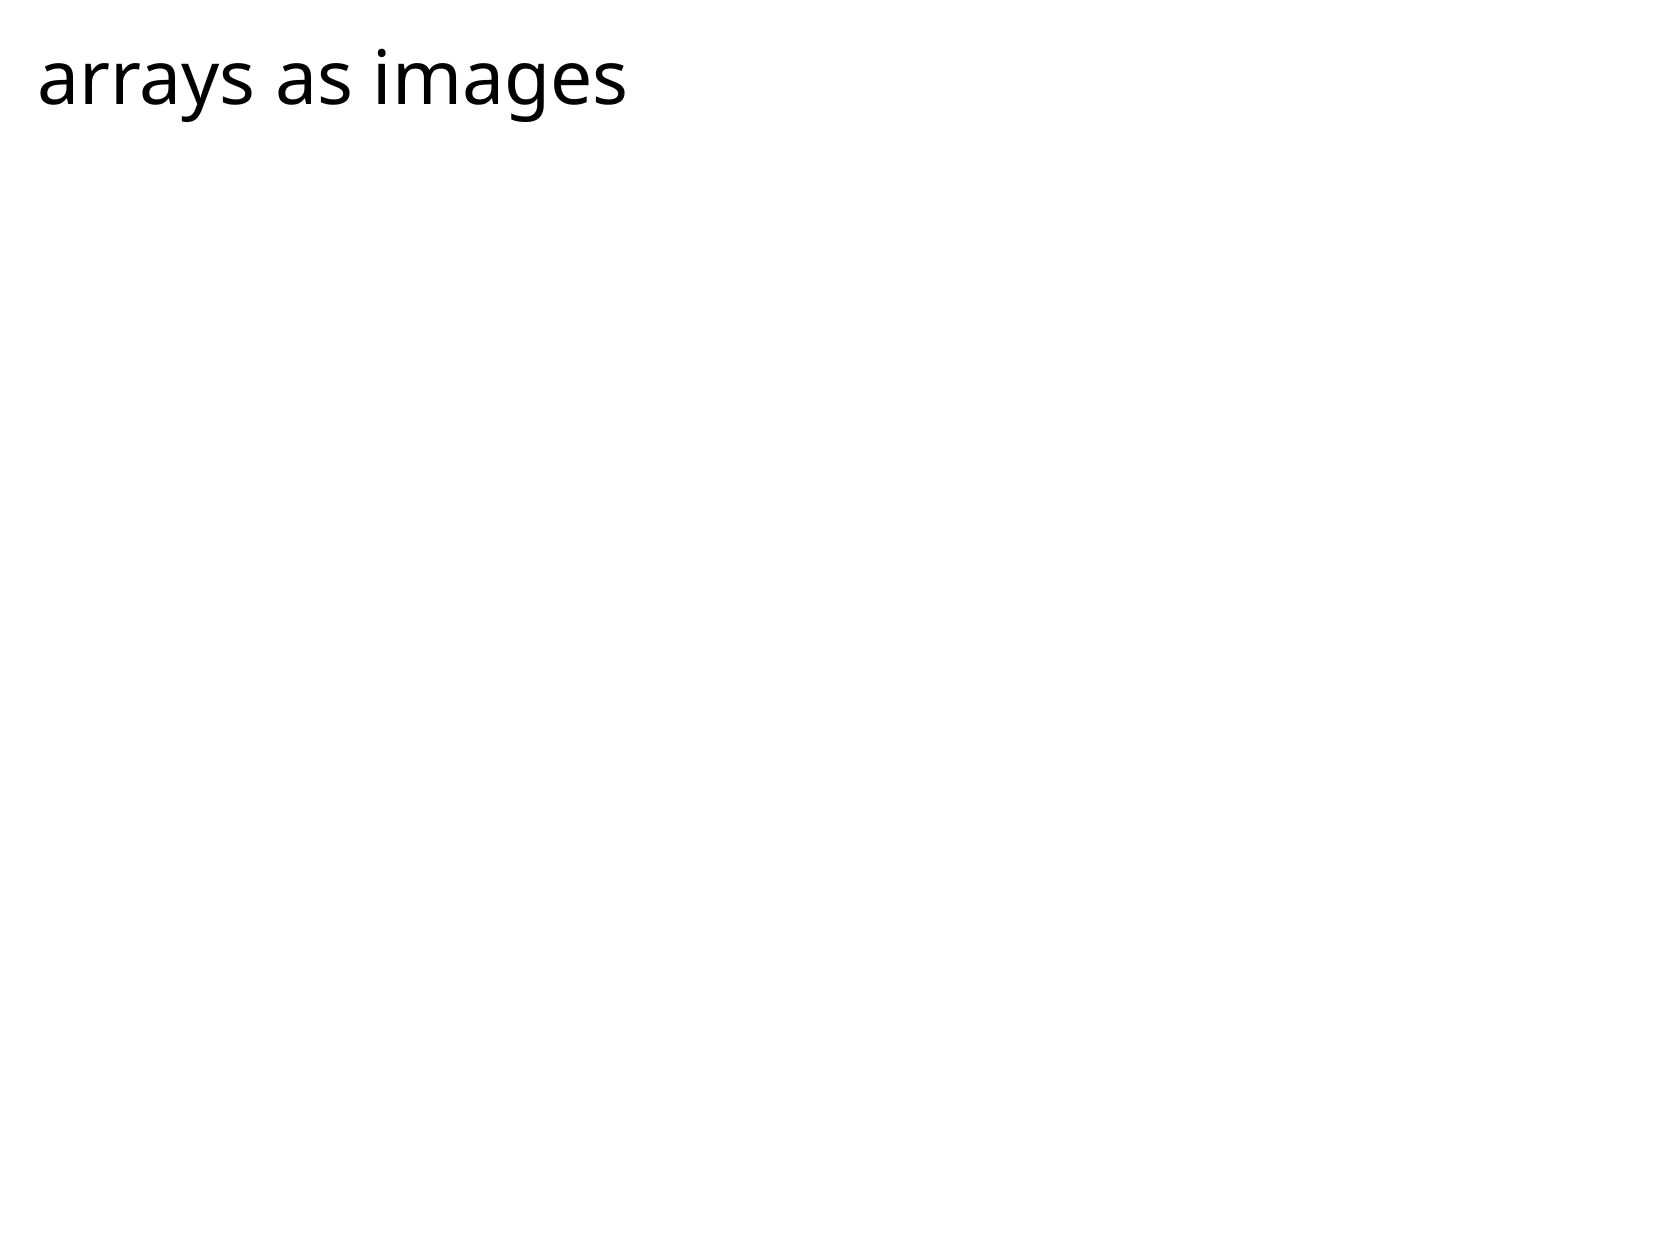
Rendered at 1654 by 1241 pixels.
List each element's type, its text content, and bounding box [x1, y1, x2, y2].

title arrays as images [37, 7, 1613, 143]
